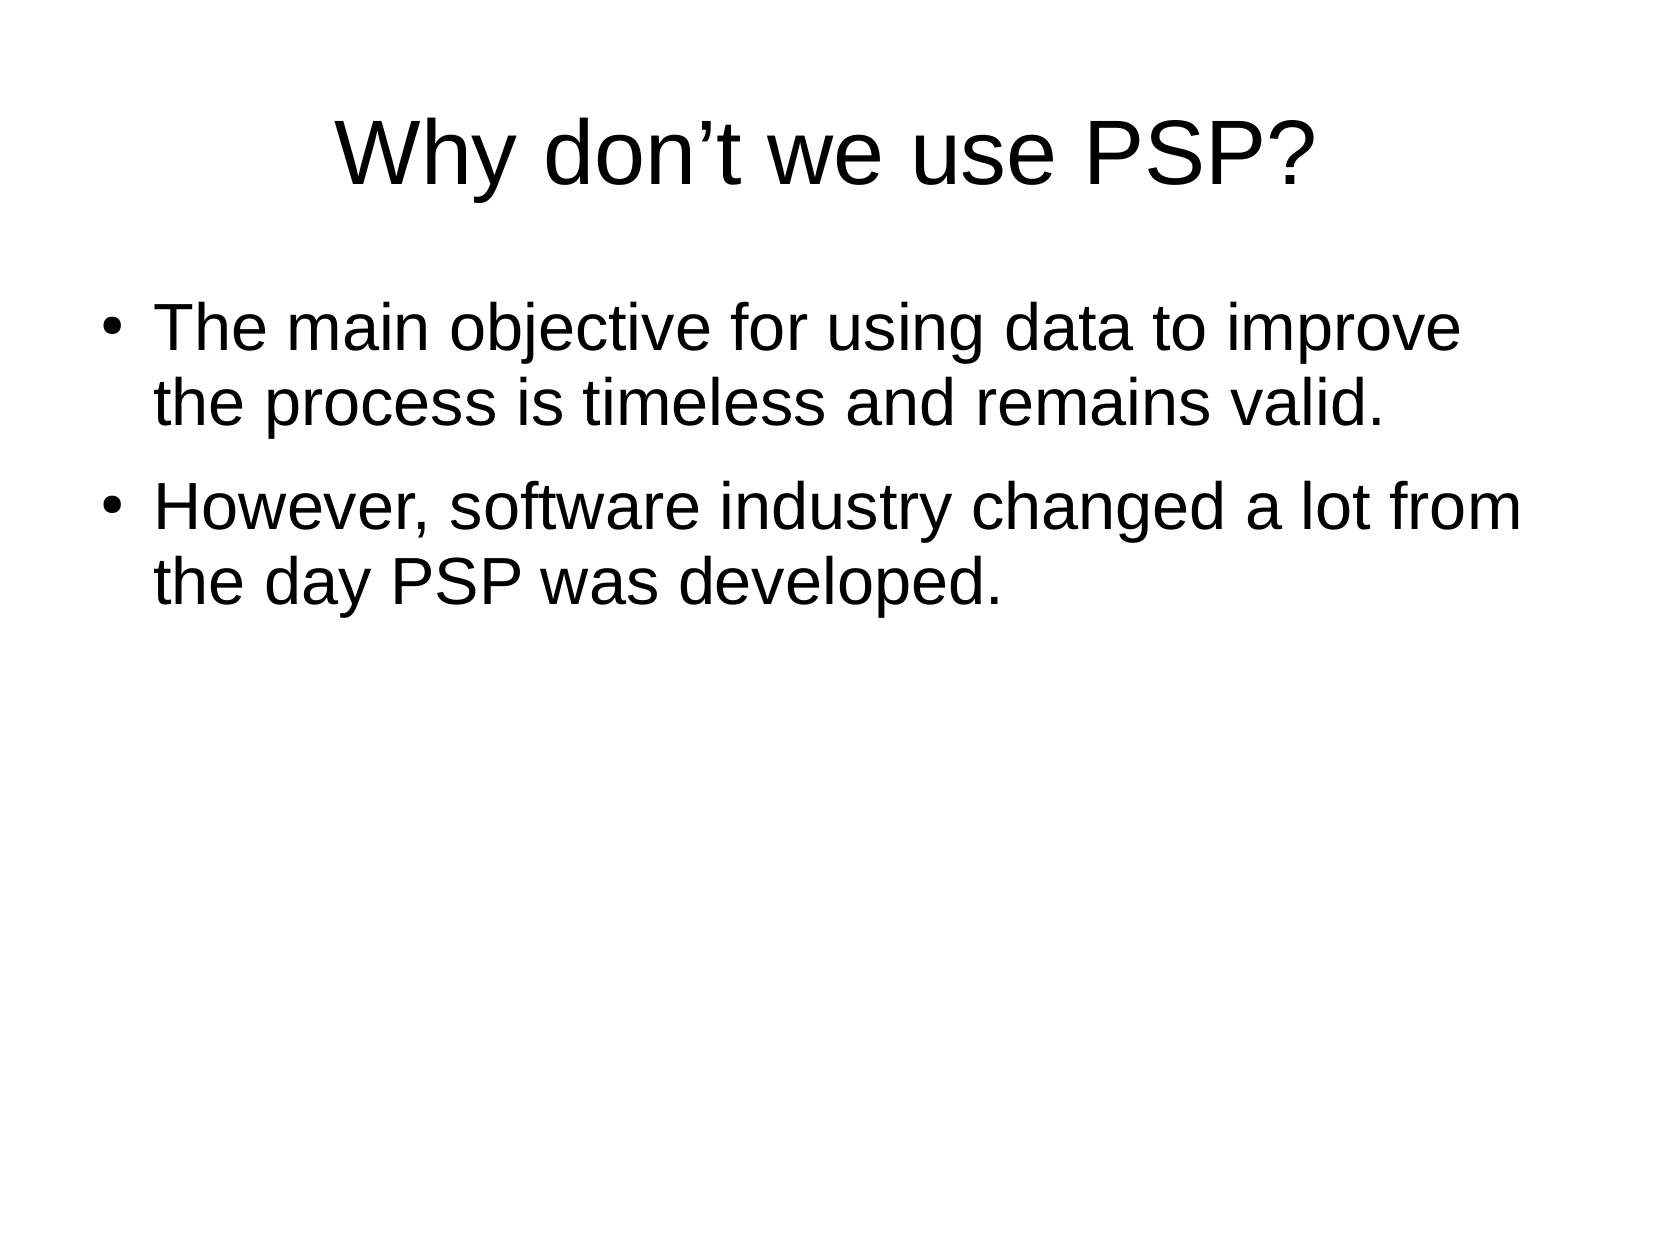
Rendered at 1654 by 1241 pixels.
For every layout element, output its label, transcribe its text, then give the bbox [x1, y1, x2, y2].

title Why don’t we use PSP? [82, 49, 1571, 257]
list The main objective for using data to improve the process is timeless and remains valid. However, software industry changed a lot from the day PSP was developed. [82, 290, 1571, 1081]
